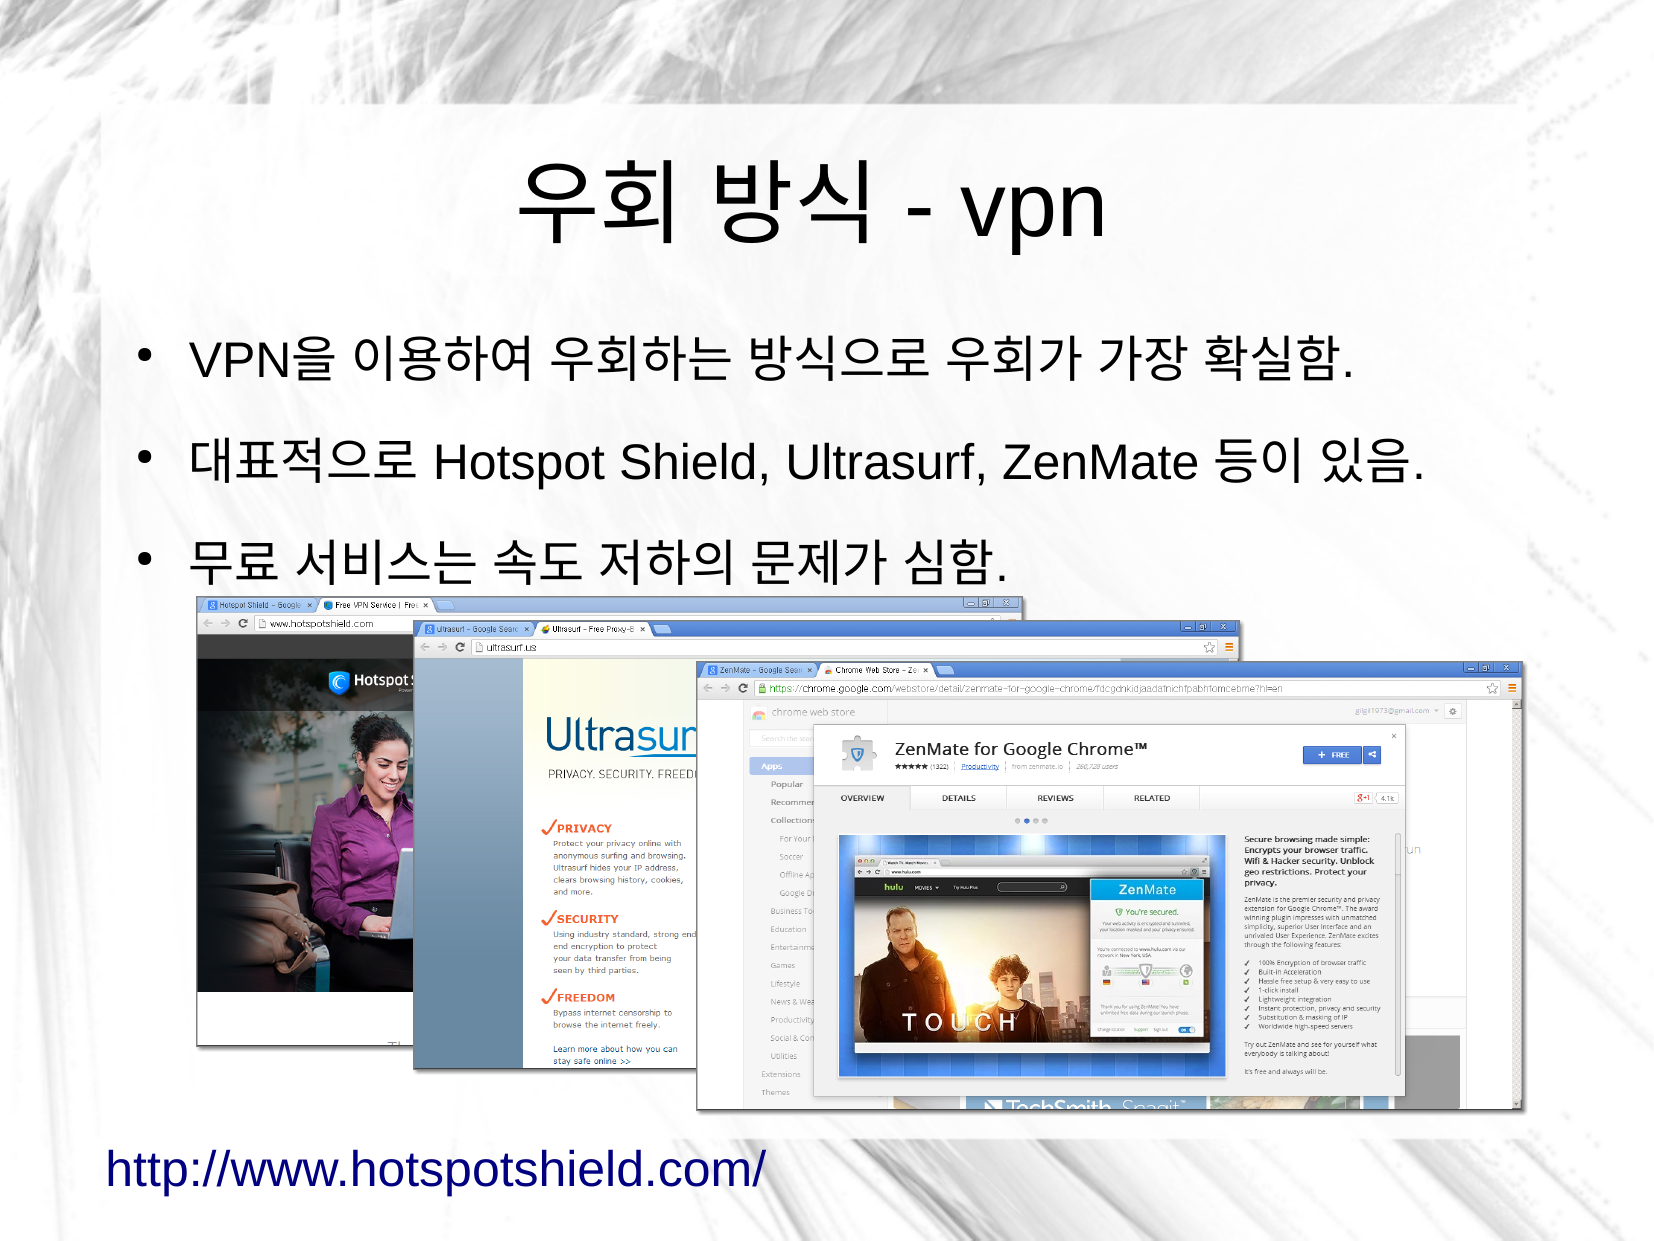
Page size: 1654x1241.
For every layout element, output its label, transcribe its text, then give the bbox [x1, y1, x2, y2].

text_box http://www.hotspotshield.com/ [90, 1134, 1583, 1205]
title 우회 방식 - vpn [118, 112, 1506, 281]
picture [0, 0, 1654, 1241]
list VPN을 이용하여 우회하는 방식으로 우회가 가장 확실함. 대표적으로 Hotspot Shield, Ultrasurf, ZenMate 등이 있음. 무료 서비스는 속도 저하의 문제가 심함. [118, 319, 1571, 945]
